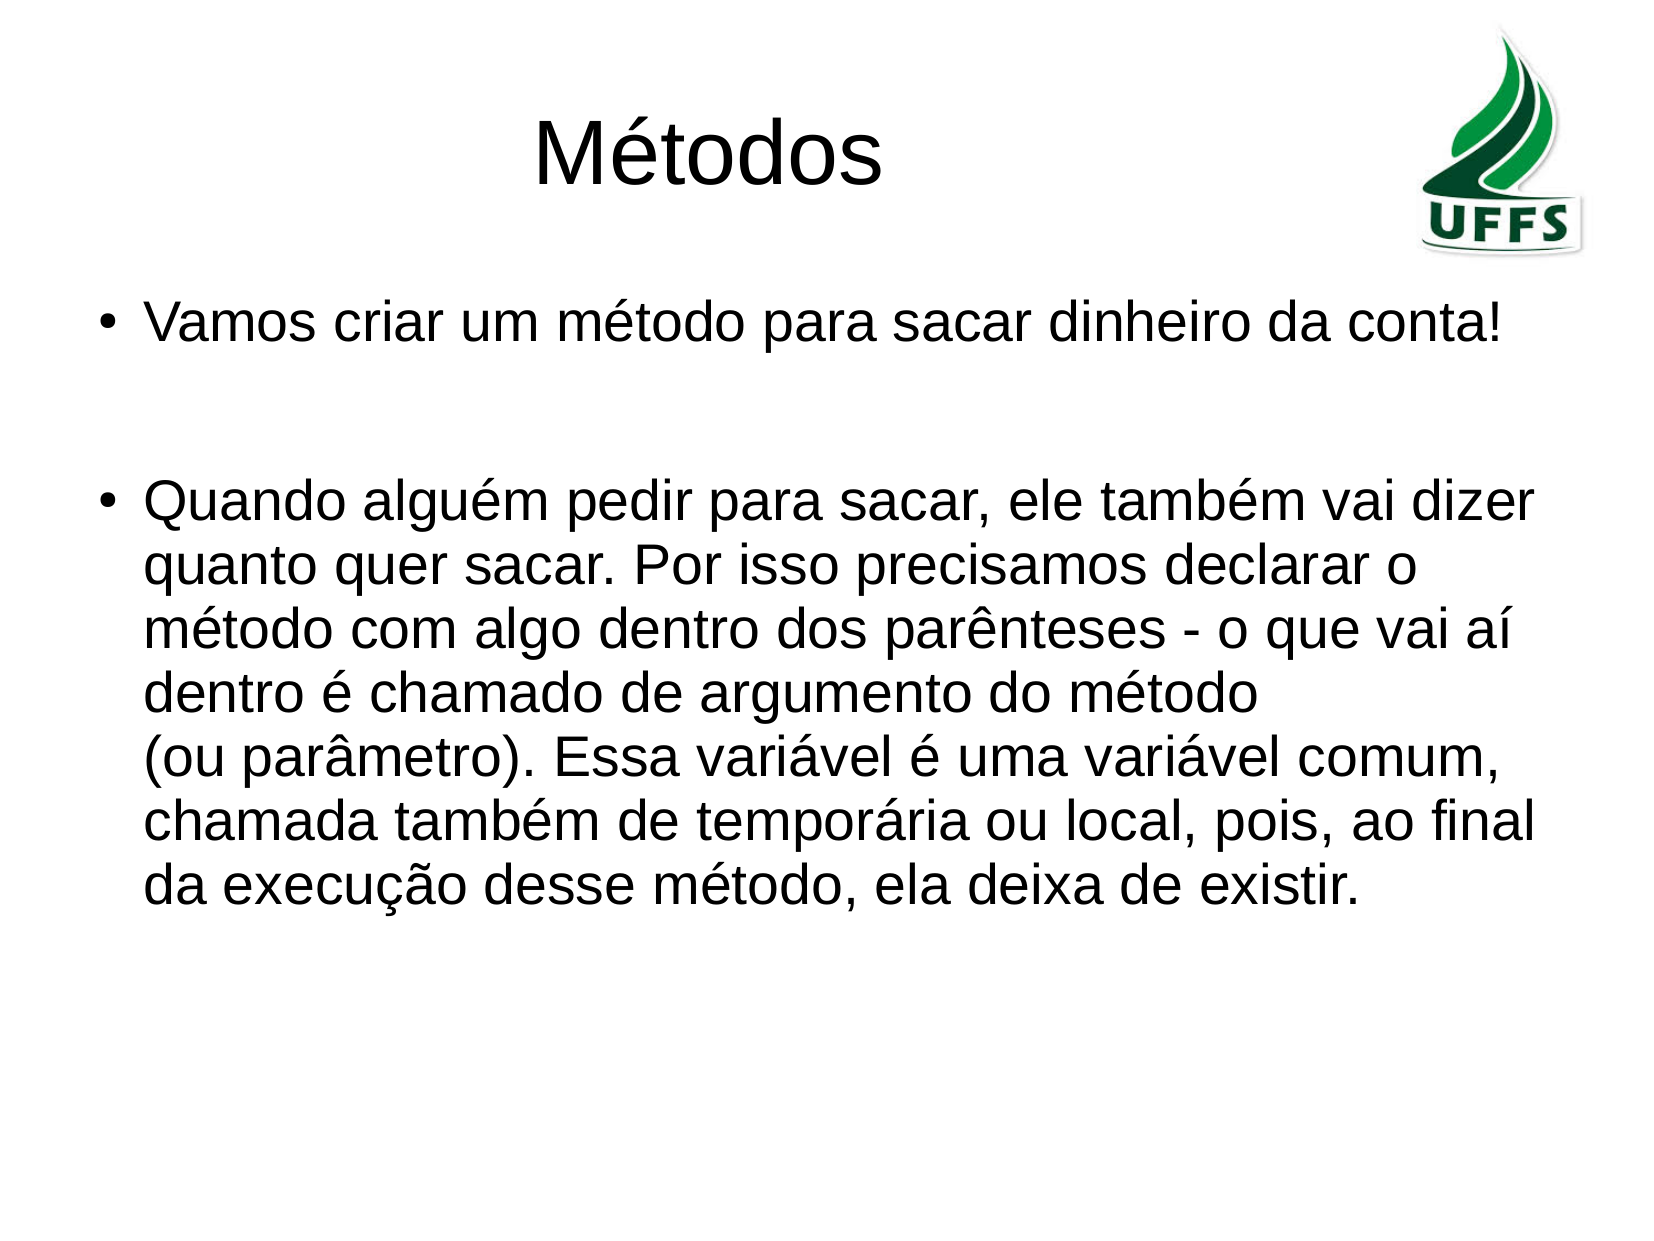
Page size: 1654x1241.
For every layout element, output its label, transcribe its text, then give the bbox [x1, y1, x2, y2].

picture [1381, 20, 1624, 272]
list Vamos criar um método para sacar dinheiro da conta! Quando alguém pedir para sacar, ele também vai dizer quanto quer sacar. Por isso precisamos declarar o método com algo dentro dos parênteses - o que vai aí dentro é chamado de argumento do método (ou parâmetro). Essa variável é uma variável comum, chamada também de temporária ou local, pois, ao final da execução desse método, ela deixa de existir. [82, 290, 1571, 1010]
title Métodos [82, 49, 1335, 257]
